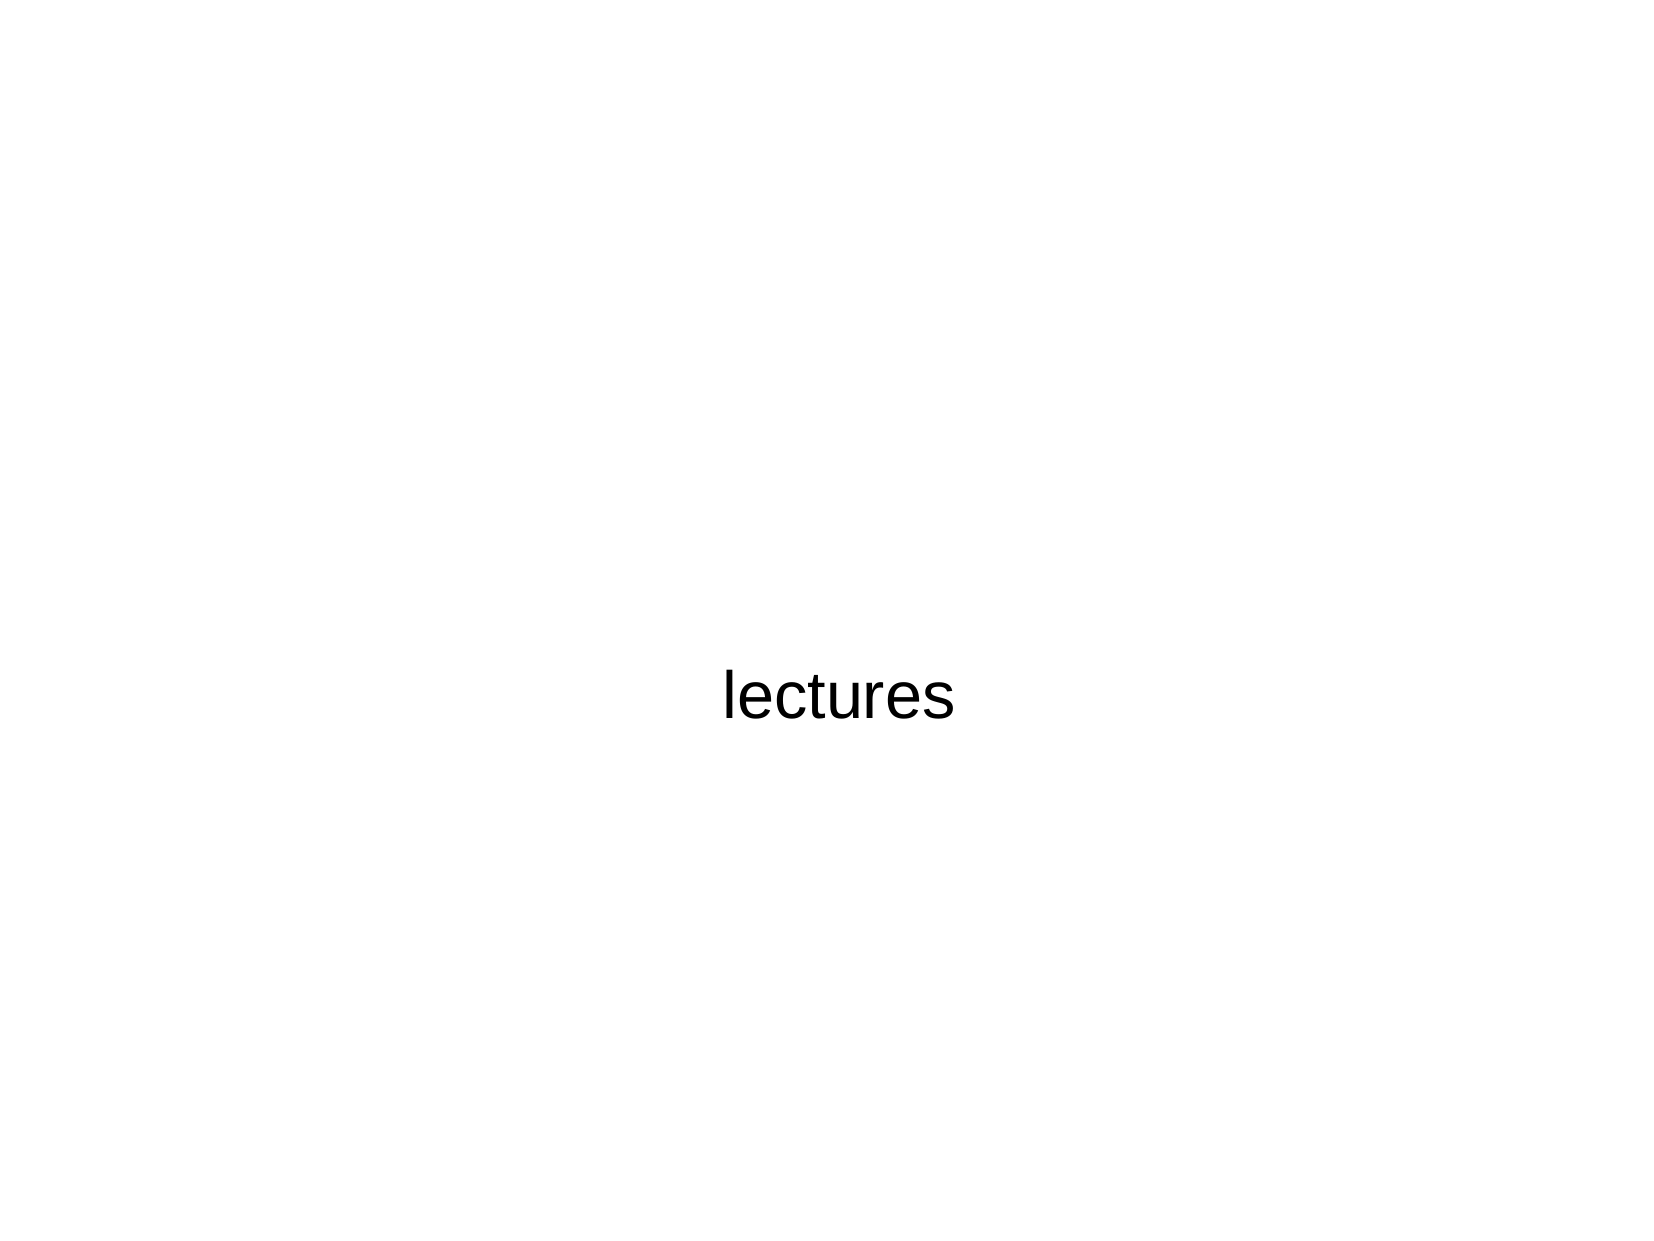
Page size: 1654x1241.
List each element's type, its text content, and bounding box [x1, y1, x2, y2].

subtitle lectures [25, 226, 1654, 1166]
